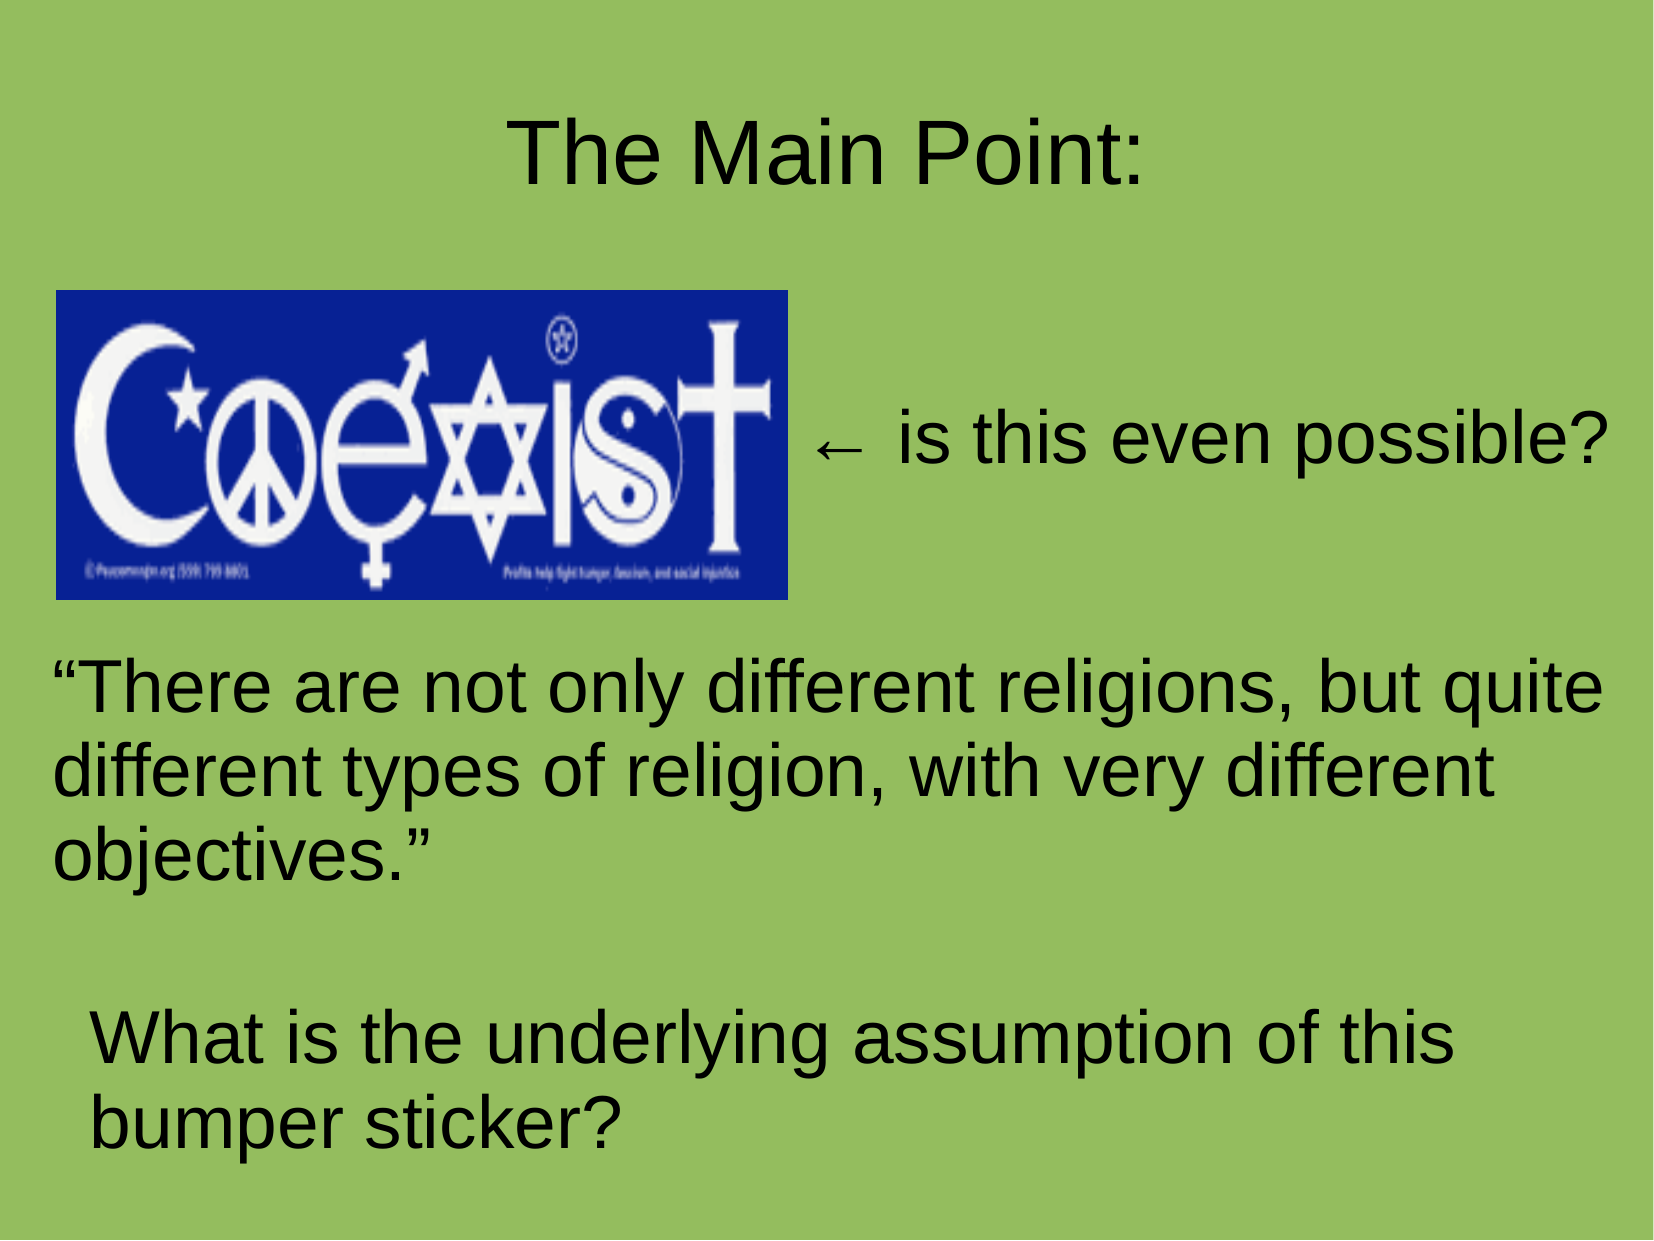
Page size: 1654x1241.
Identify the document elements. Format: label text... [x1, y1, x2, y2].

title The Main Point: [82, 56, 1571, 250]
text_box What is the underlying assumption of this bumper sticker? [75, 988, 1493, 1172]
text_box ← is this even possible? [788, 388, 1627, 488]
picture [56, 290, 788, 601]
text_box “There are not only different religions, but quite different types of religion, with very different objectives.” [37, 637, 1651, 905]
